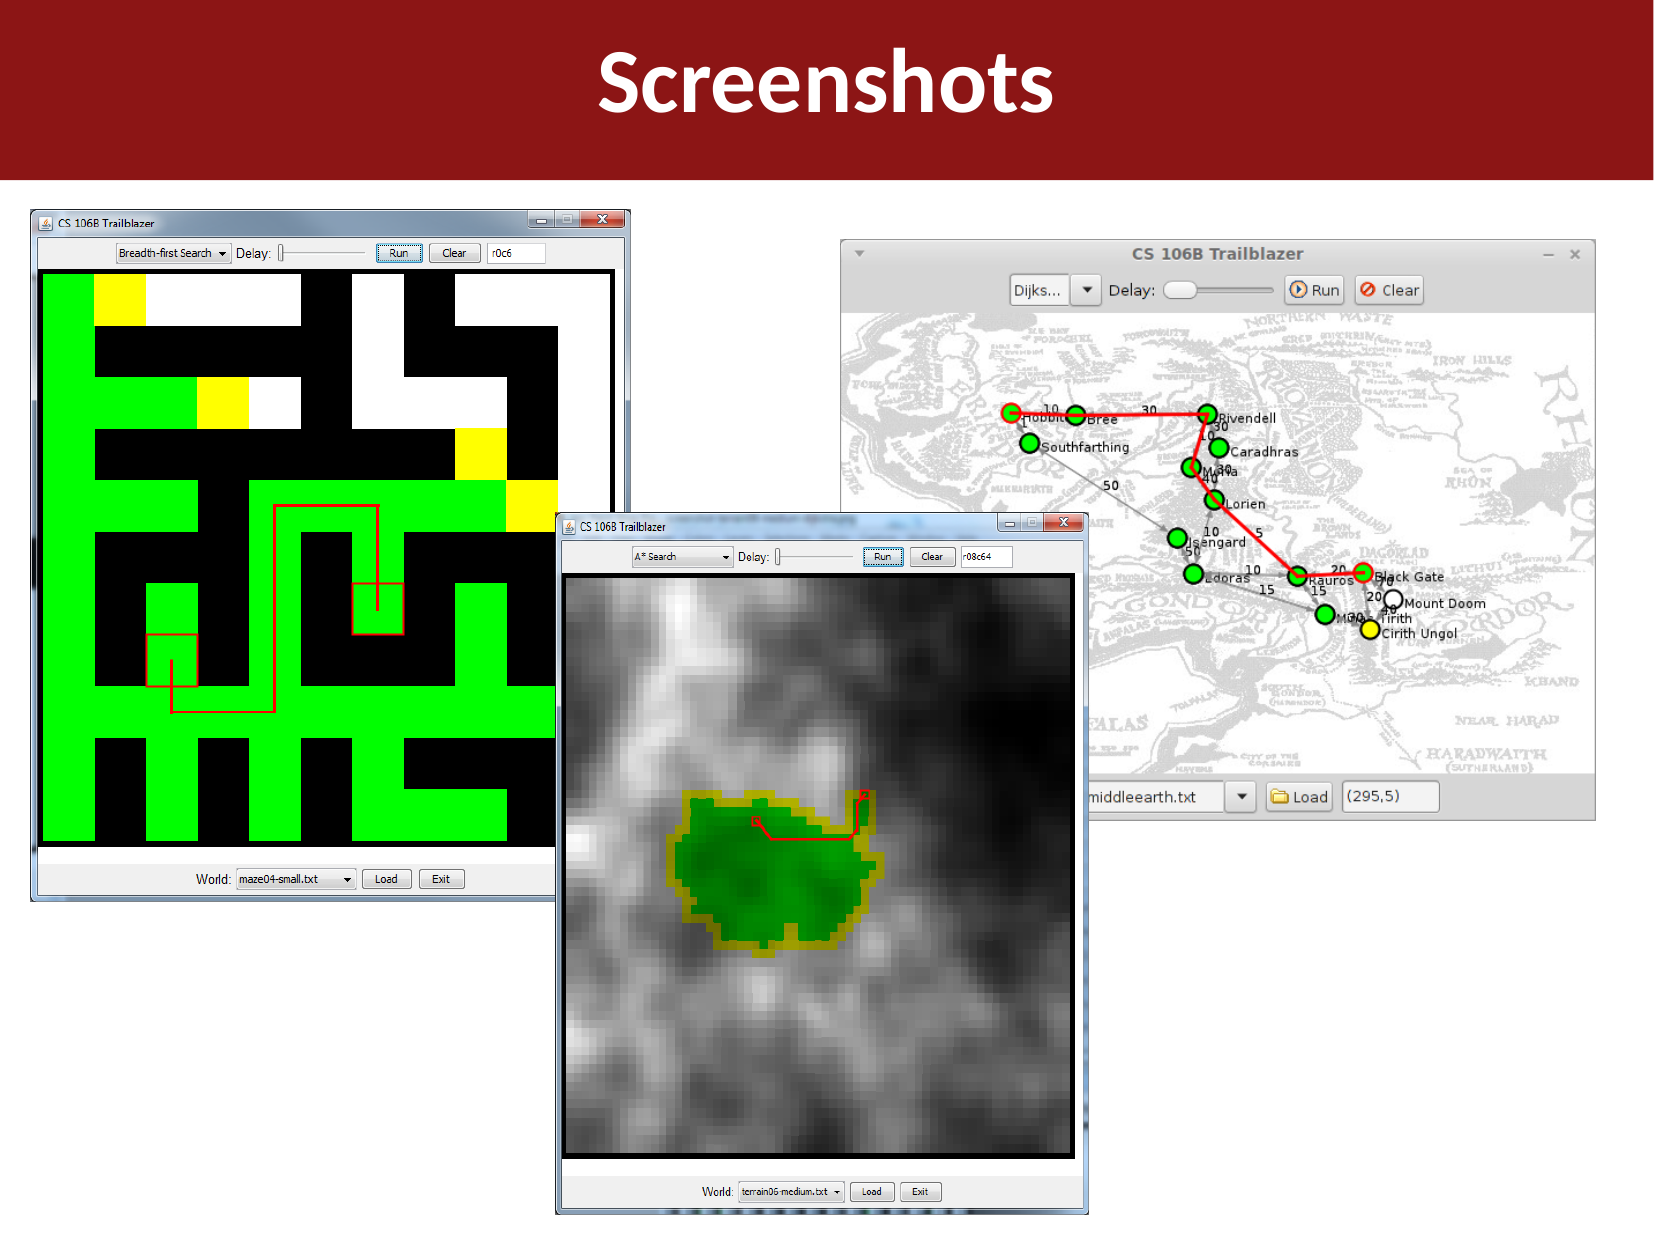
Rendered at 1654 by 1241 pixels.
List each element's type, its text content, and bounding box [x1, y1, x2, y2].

picture [30, 209, 1596, 1216]
title Screenshots [0, 0, 1654, 181]
